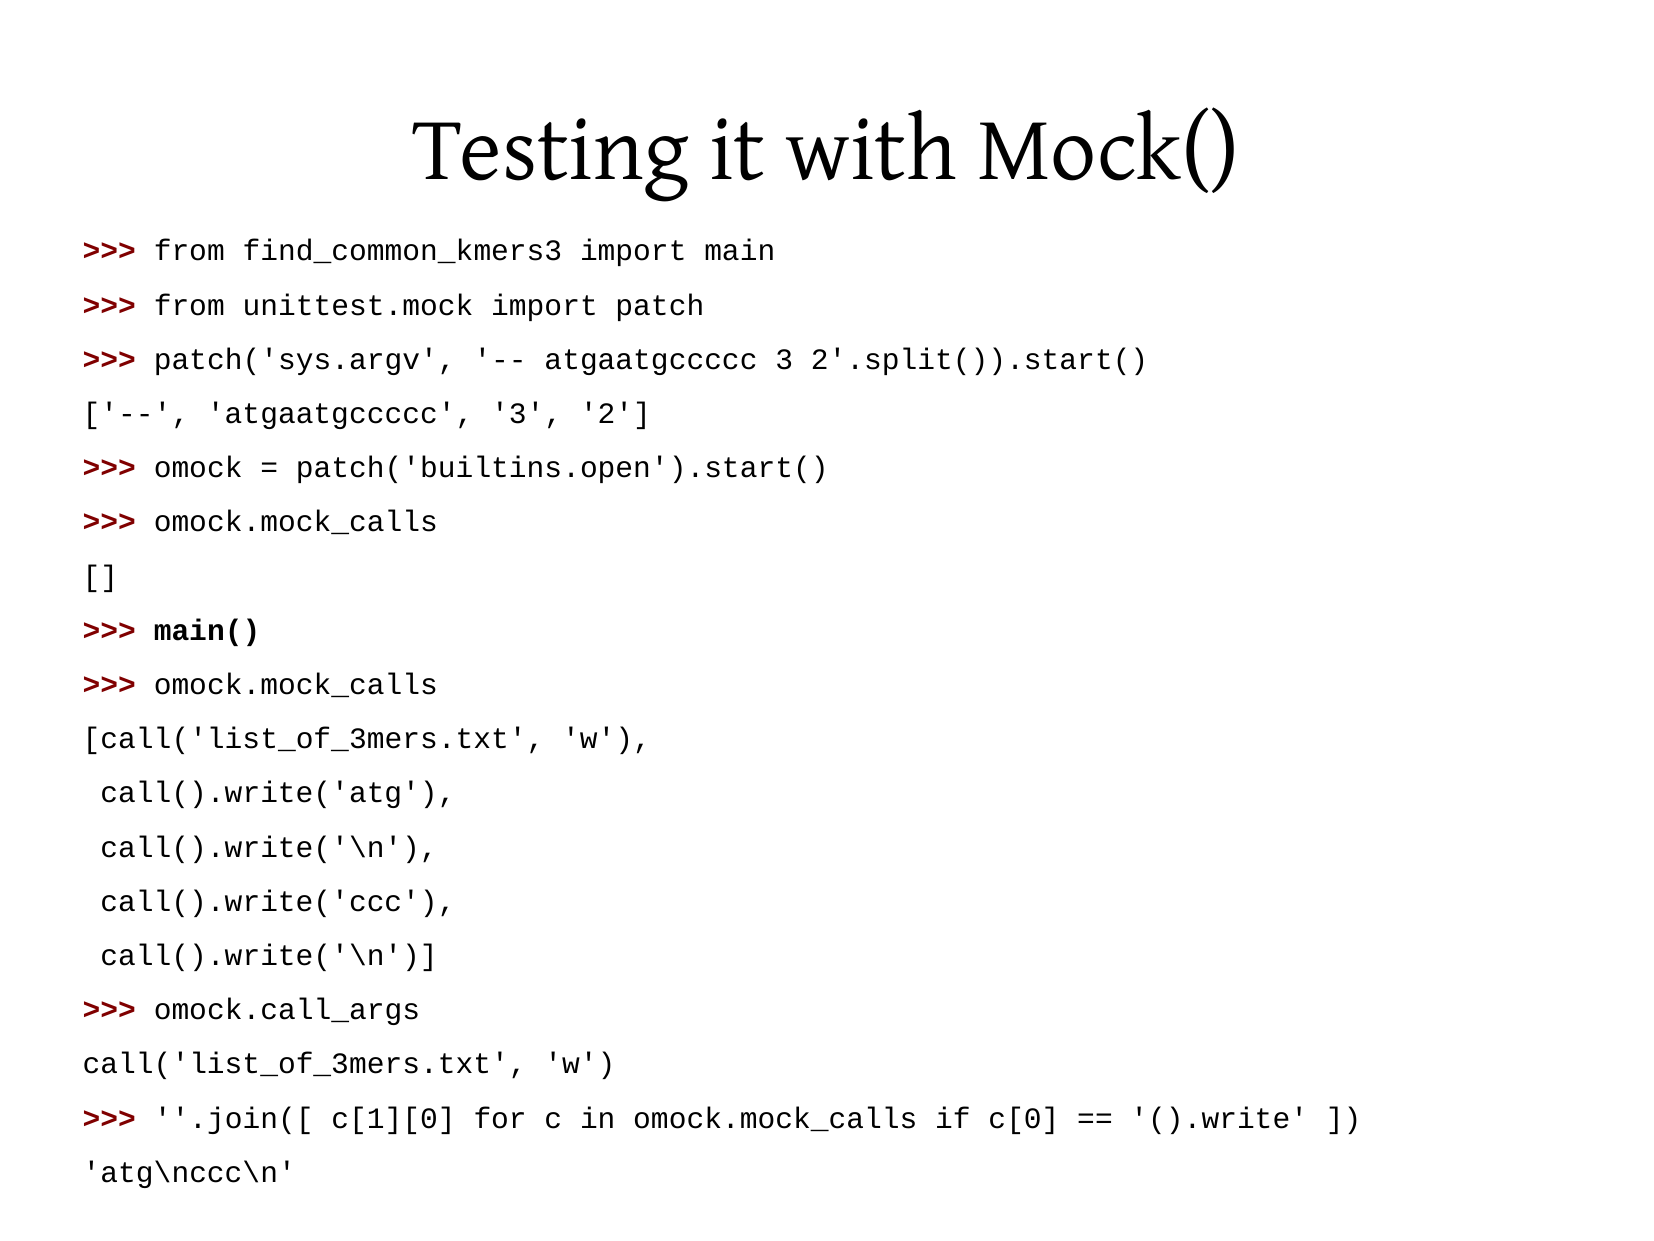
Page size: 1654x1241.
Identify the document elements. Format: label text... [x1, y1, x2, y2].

list >>> from find_common_kmers3 import main >>> from unittest.mock import patch >>> patch('sys.argv', '-- atgaatgccccc 3 2'.split()).start() ['--', 'atgaatgccccc', '3', '2'] >>> omock = patch('builtins.open').start() >>> omock.mock_calls [] >>> main() >>> omock.mock_calls [call('list_of_3mers.txt', 'w'), call().write('atg'), call().write('\n'), call().write('ccc'), call().write('\n')] >>> omock.call_args call('list_of_3mers.txt', 'w') >>> ''.join([ c[1][0] for c in omock.mock_calls if c[0] == '().write' ]) 'atg\nccc\n' [82, 236, 1571, 1193]
title Testing it with Mock() [82, 49, 1571, 236]
